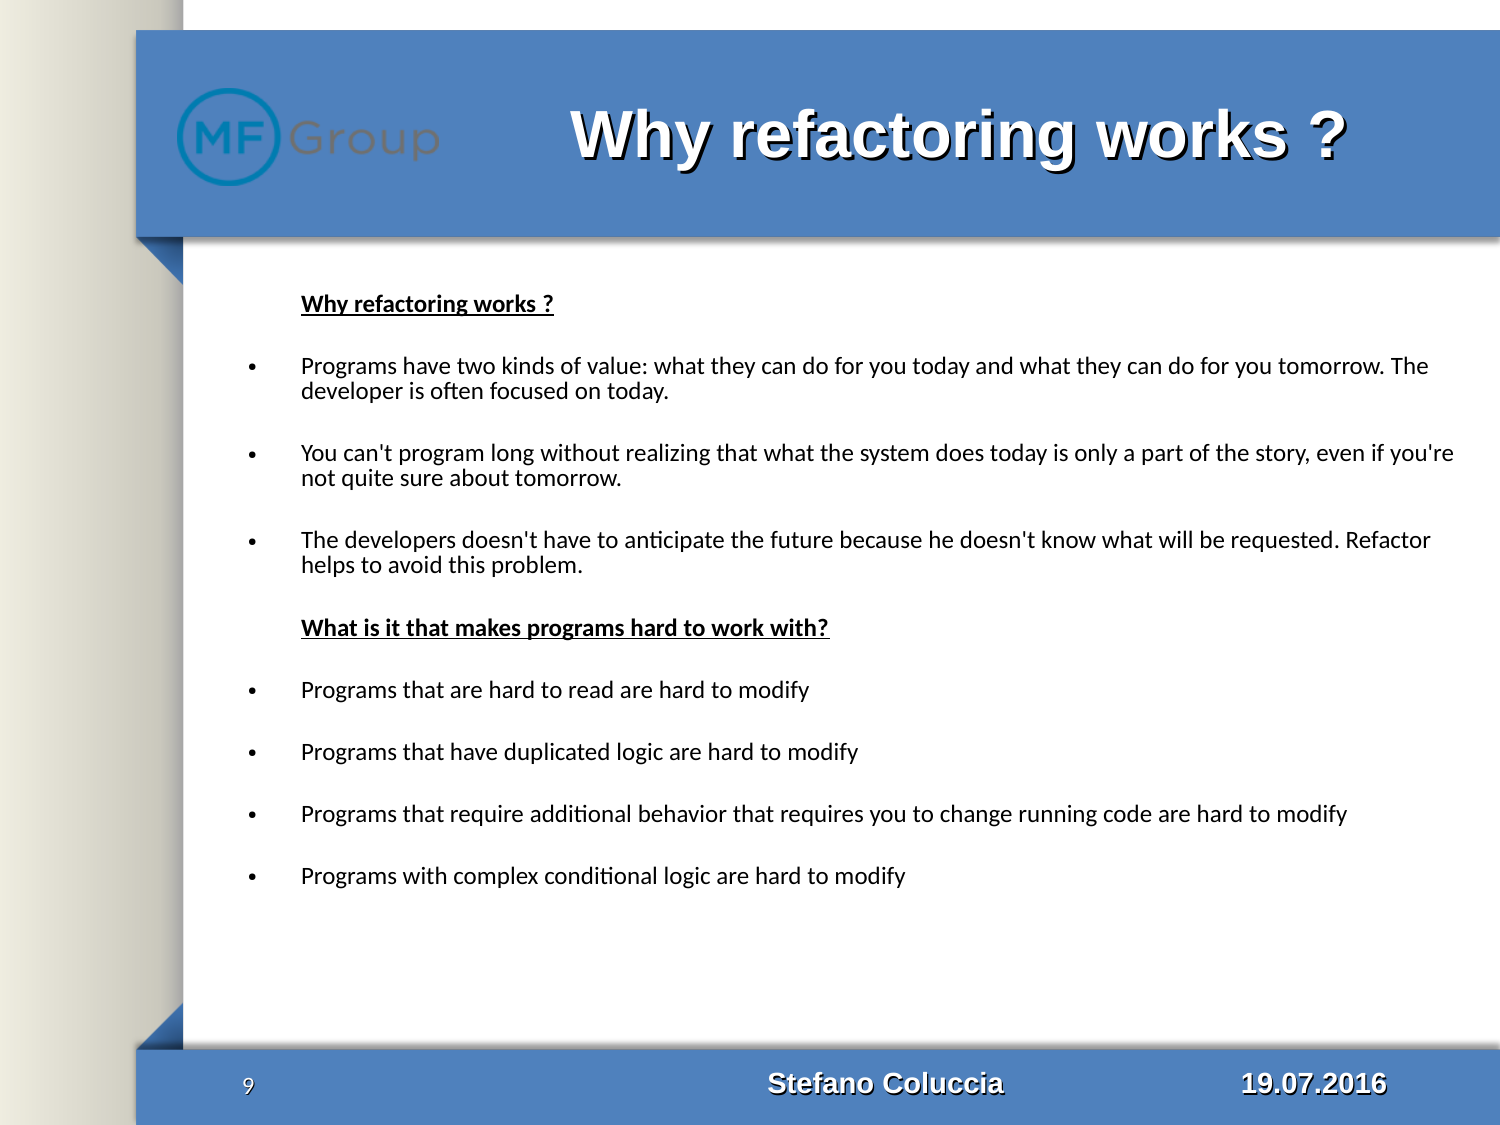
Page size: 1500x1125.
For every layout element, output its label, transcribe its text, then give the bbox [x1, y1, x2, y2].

title Why refactoring works ? [442, 57, 1477, 211]
picture [0, 0, 1500, 1125]
title Stefano Coluccia [738, 1062, 1034, 1105]
list Why refactoring works ? Programs have two kinds of value: what they can do for you today and what they can do for you tomorrow. The developer is often focused on today. You can't program long without realizing that what the system does today is only a part of the story, even if you're not quite sure about tomorrow. The developers doesn't have to anticipate the future because he doesn't know what will be requested. Refactor helps to avoid this problem. What is it that makes programs hard to work with? Programs that are hard to read are hard to modify Programs that have duplicated logic are hard to modify Programs that require additional behavior that requires you to change running code are hard to modify Programs with complex conditional logic are hard to modify [230, 262, 1477, 1045]
title 19.07.2016 [1151, 1062, 1477, 1105]
